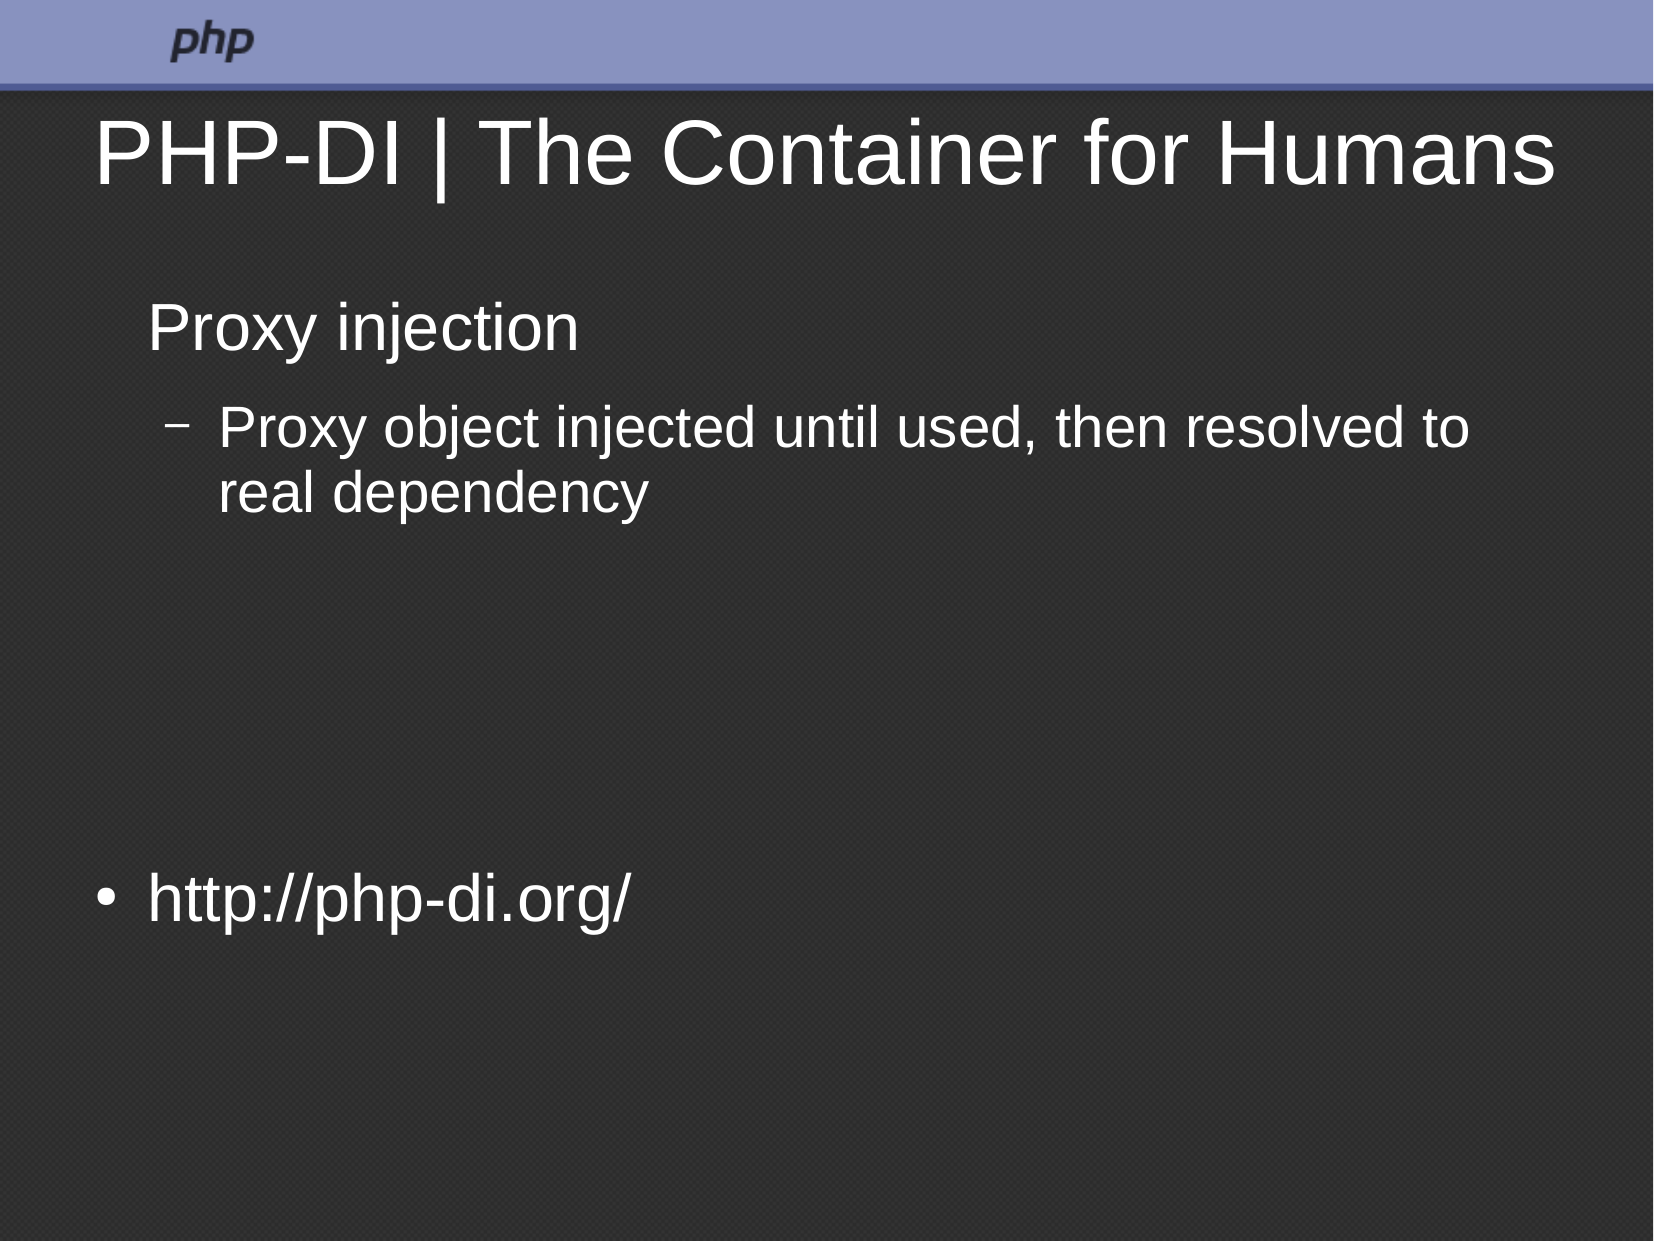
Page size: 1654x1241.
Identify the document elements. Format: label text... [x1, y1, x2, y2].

list Proxy injection Proxy object injected until used, then resolved to real dependency http://php-di.org/ [76, 290, 1565, 1010]
title PHP-DI | The Container for Humans [82, 49, 1571, 257]
picture [0, 0, 1654, 1241]
